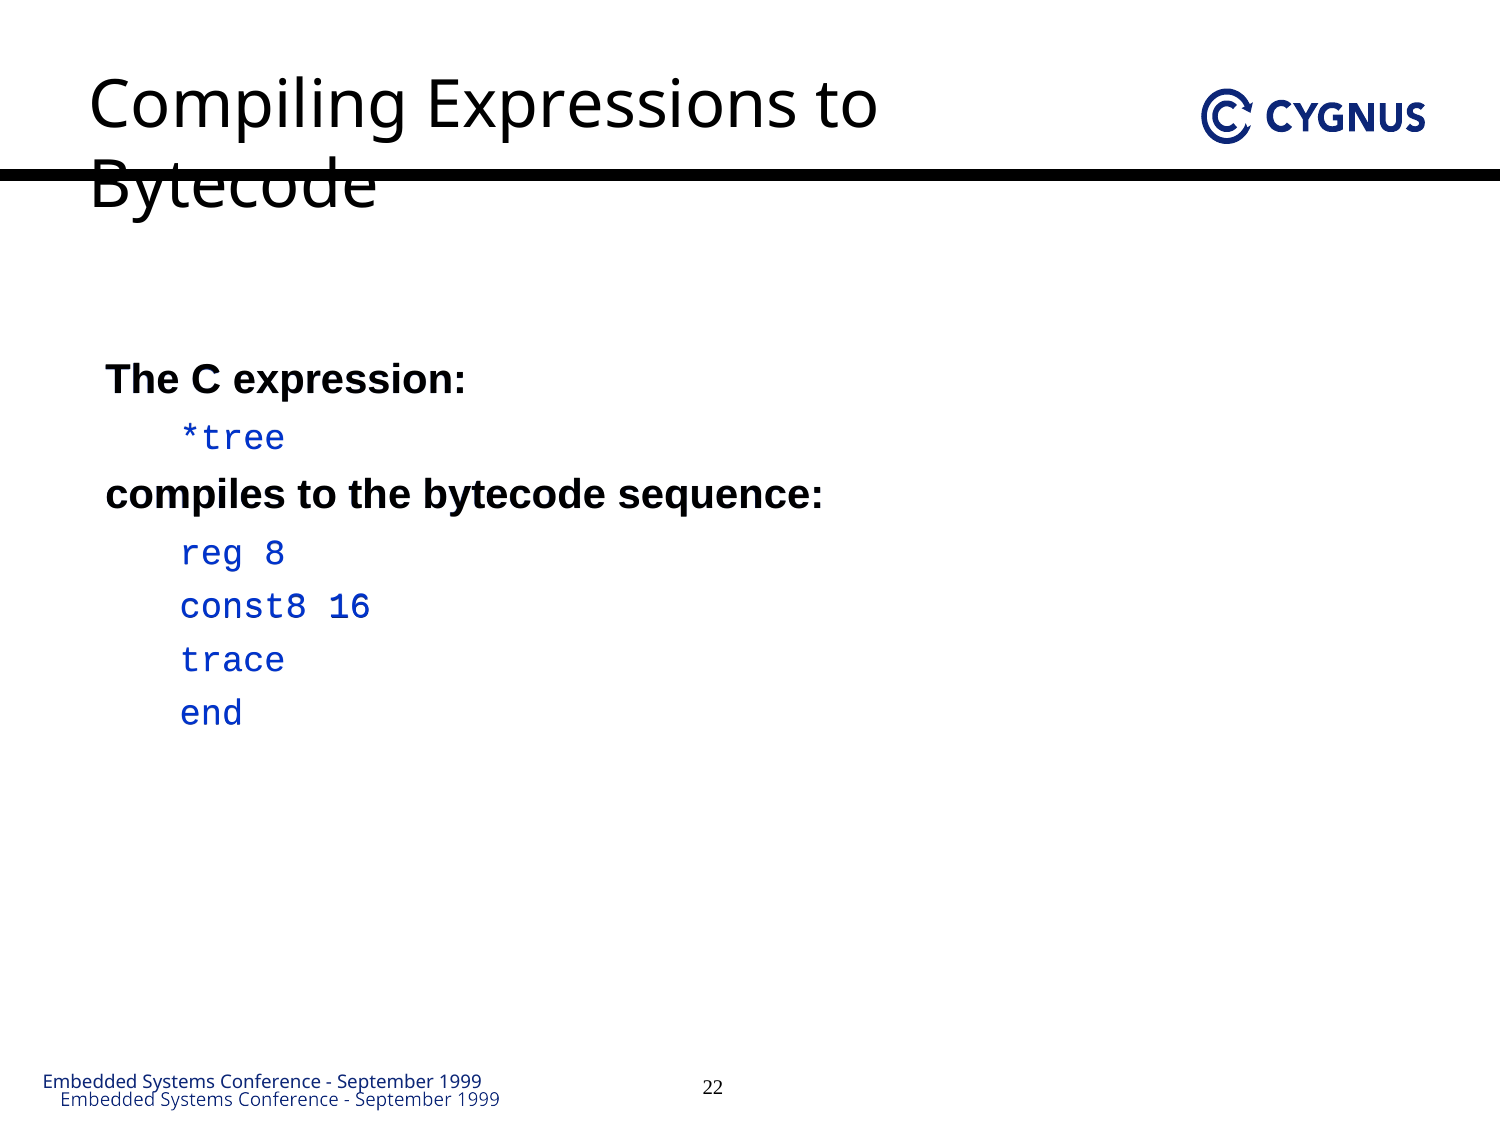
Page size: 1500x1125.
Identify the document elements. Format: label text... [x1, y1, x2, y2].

title Compiling Expressions to Bytecode [88, 62, 1189, 134]
list The C expression: *tree compiles to the bytecode sequence: reg 8 const8 16 trace end [105, 349, 1395, 743]
